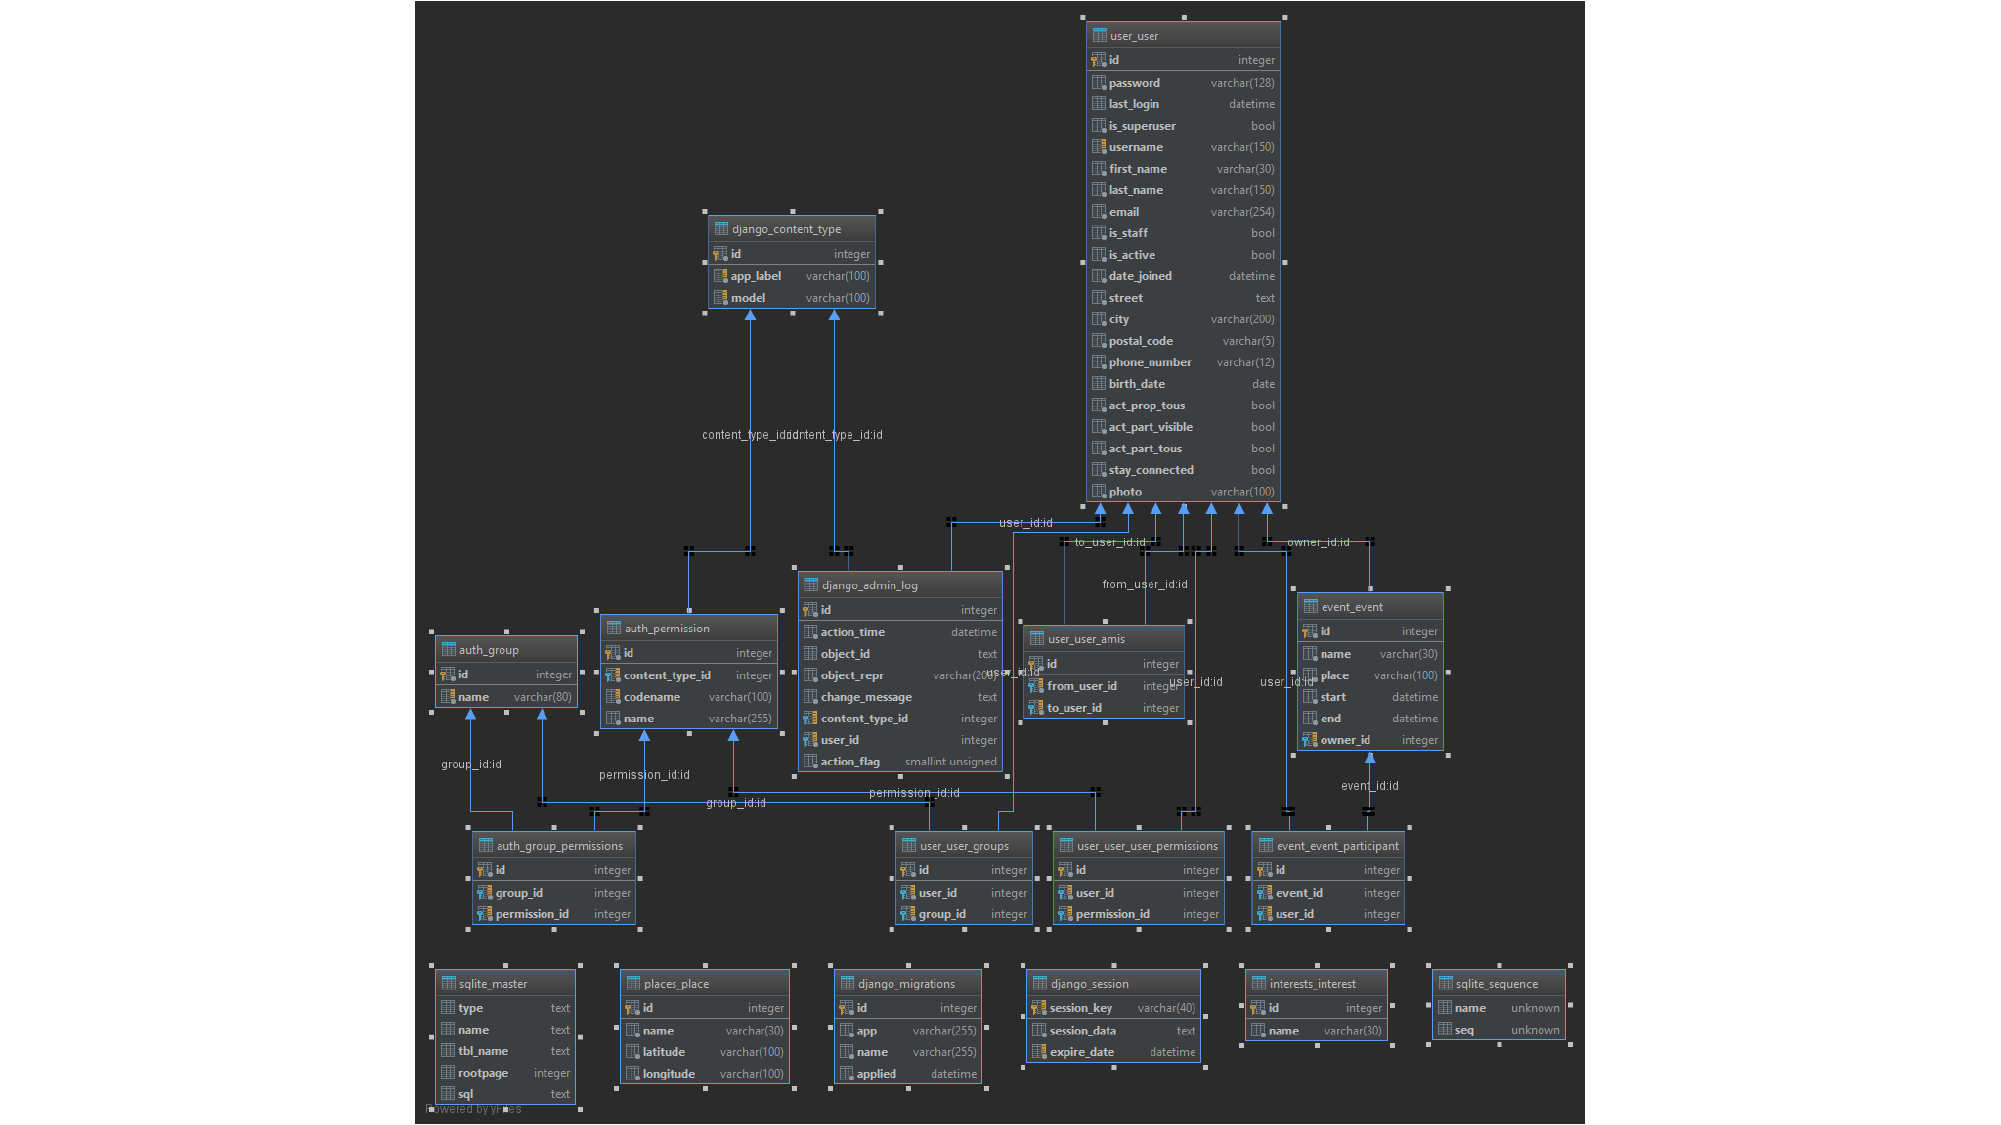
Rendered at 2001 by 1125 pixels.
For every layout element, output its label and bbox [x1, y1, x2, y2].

picture [415, 1, 1585, 1124]
